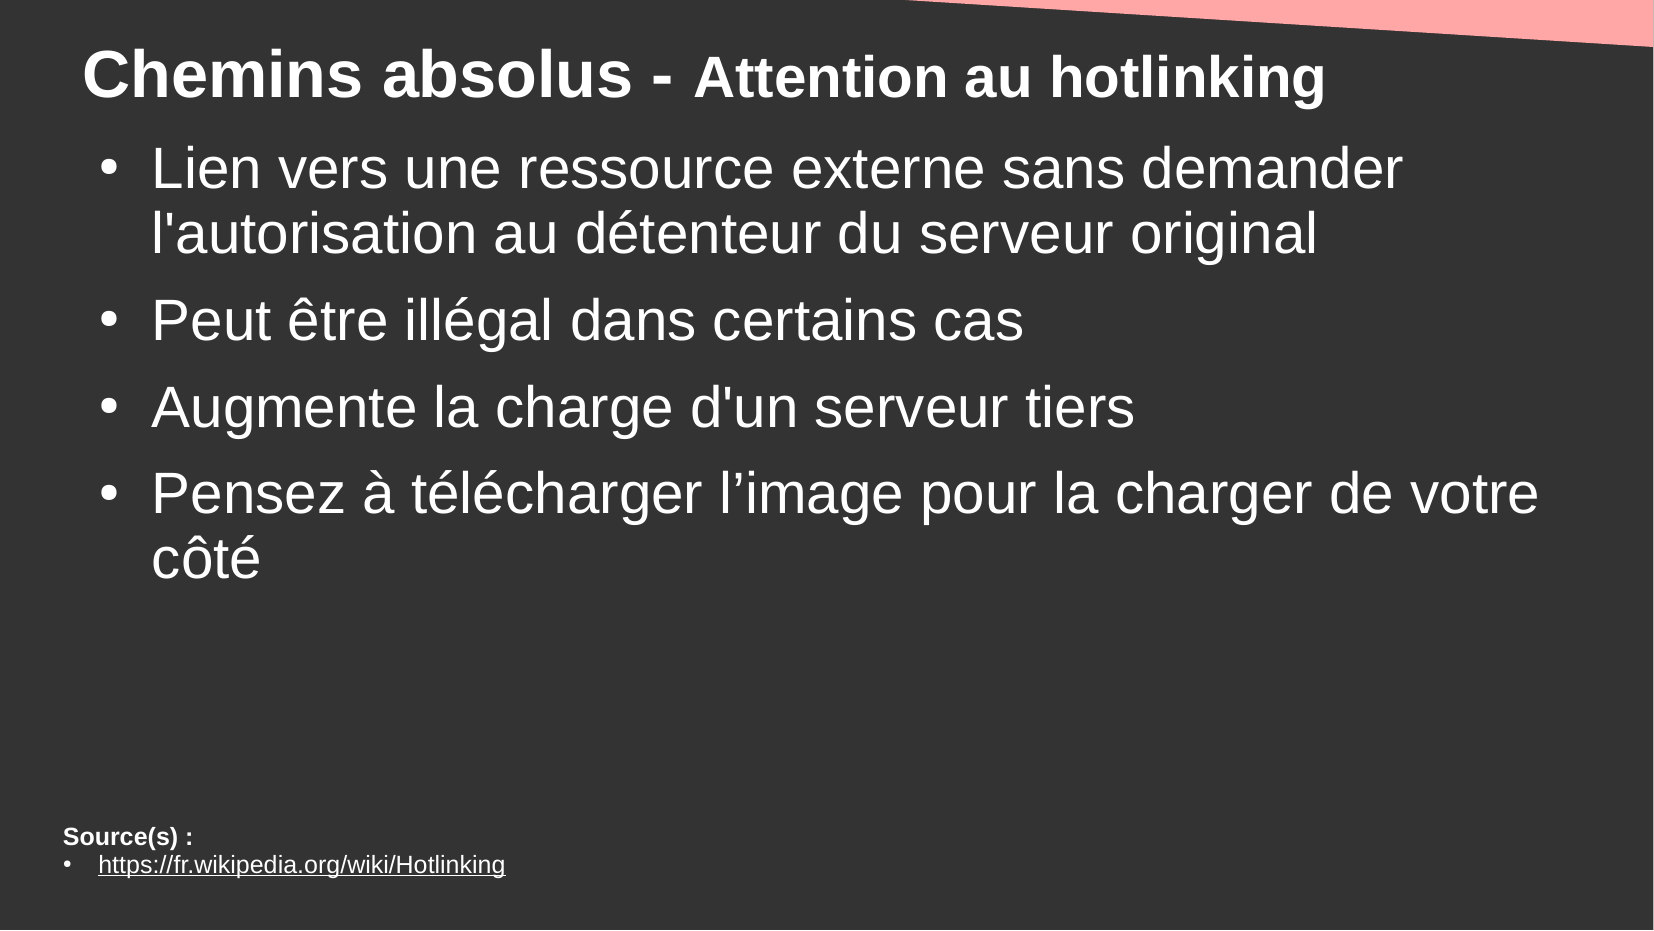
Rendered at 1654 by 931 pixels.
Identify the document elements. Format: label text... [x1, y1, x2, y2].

text_box Source(s) : https://fr.wikipedia.org/wiki/Hotlinking [48, 815, 1654, 915]
text_box [905, 0, 1654, 48]
list Lien vers une ressource externe sans demander l'autorisation au détenteur du serveur original Peut être illégal dans certains cas Augmente la charge d'un serveur tiers Pensez à télécharger l’image pour la charger de votre côté [80, 135, 1595, 638]
title Chemins absolus - Attention au hotlinking [82, 37, 1571, 122]
